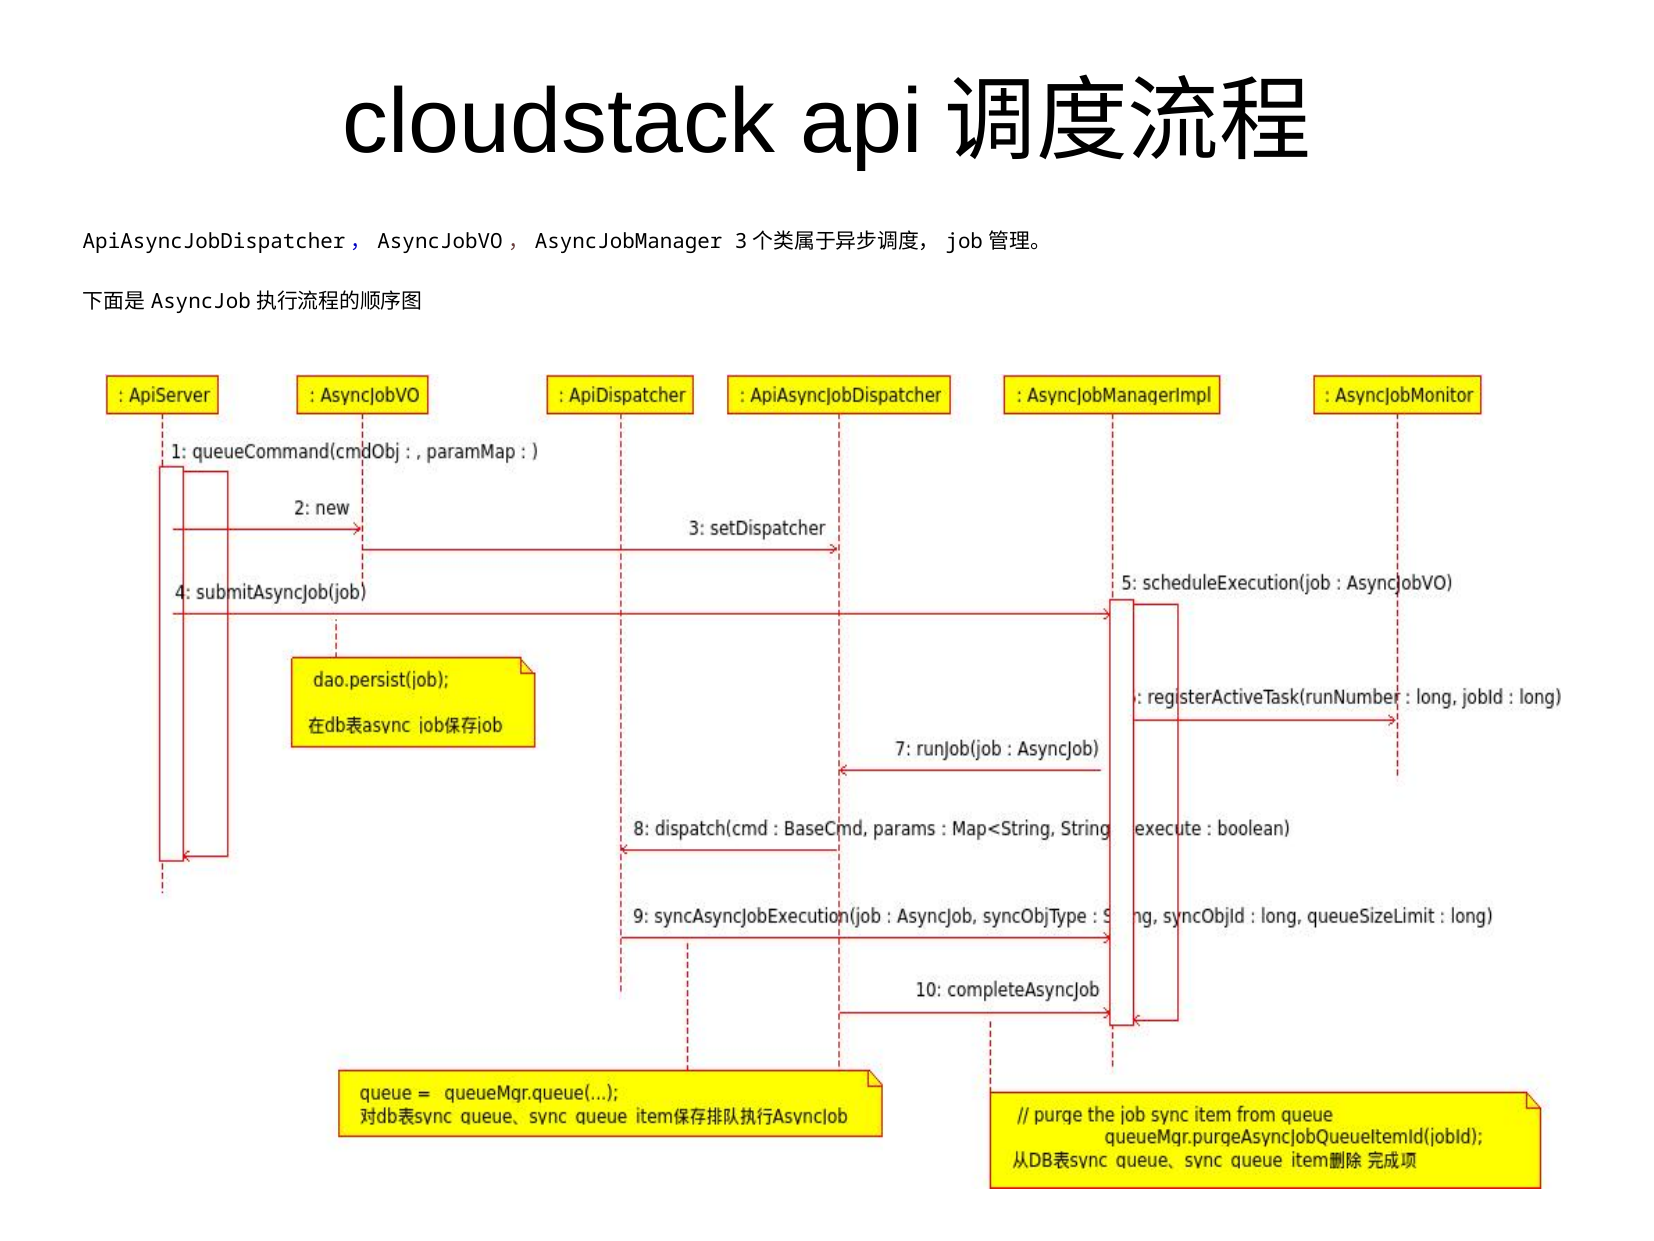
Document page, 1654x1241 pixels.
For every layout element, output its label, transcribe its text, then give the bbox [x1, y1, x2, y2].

picture [105, 374, 1572, 1190]
list ApiAsyncJobDispatcher，AsyncJobVO，AsyncJobManager 3个类属于异步调度，job管理。 下面是AsyncJob执行流程的顺序图 [82, 225, 1571, 325]
title cloudstack api调度流程 [82, 30, 1571, 196]
